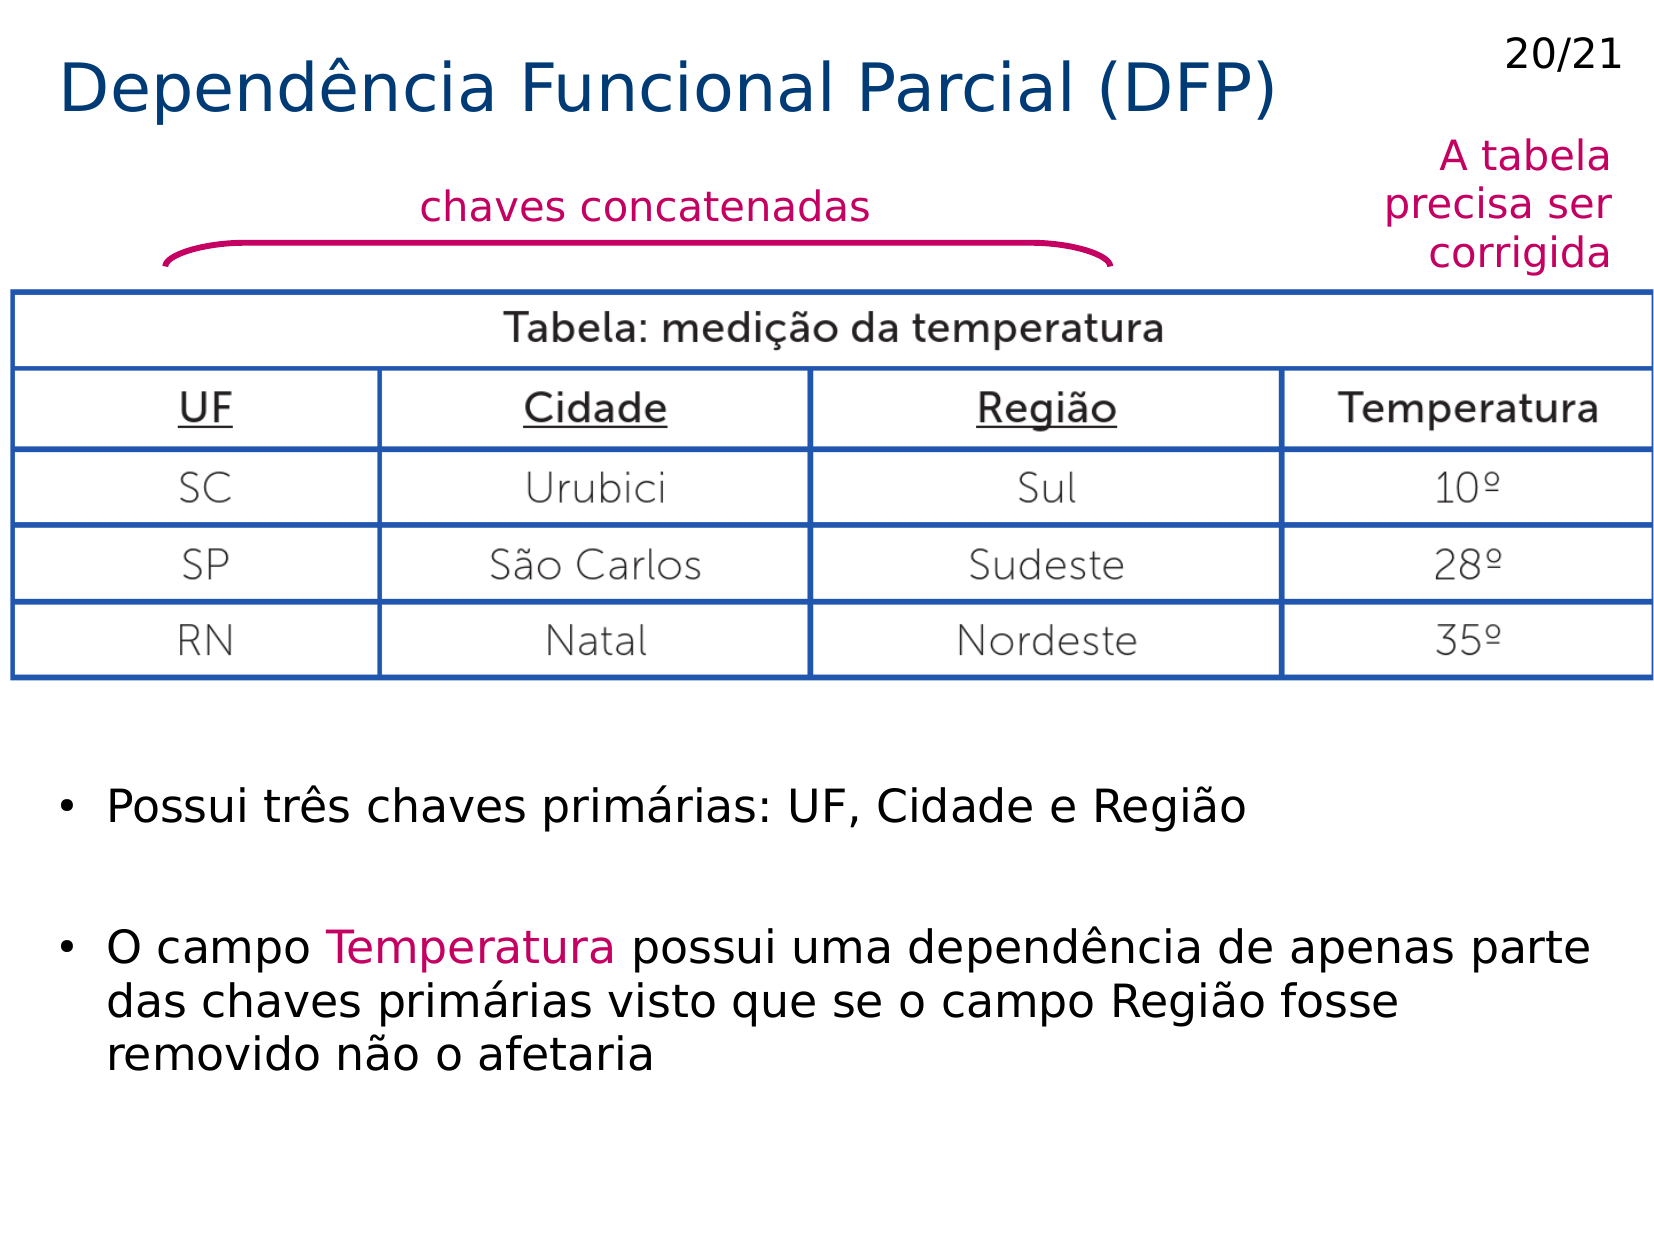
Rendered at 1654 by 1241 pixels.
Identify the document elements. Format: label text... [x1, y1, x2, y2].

text_box A tabela precisa ser corrigida [1322, 121, 1630, 288]
list Possui três chaves primárias: UF, Cidade e Região O campo Temperatura possui uma dependência de apenas parte das chaves primárias visto que se o campo Região fosse removido não o afetaria [59, 779, 1625, 1211]
picture [7, 287, 1654, 686]
title Dependência Funcional Parcial (DFP) [59, 29, 1506, 148]
text_box chaves concatenadas [401, 171, 889, 239]
